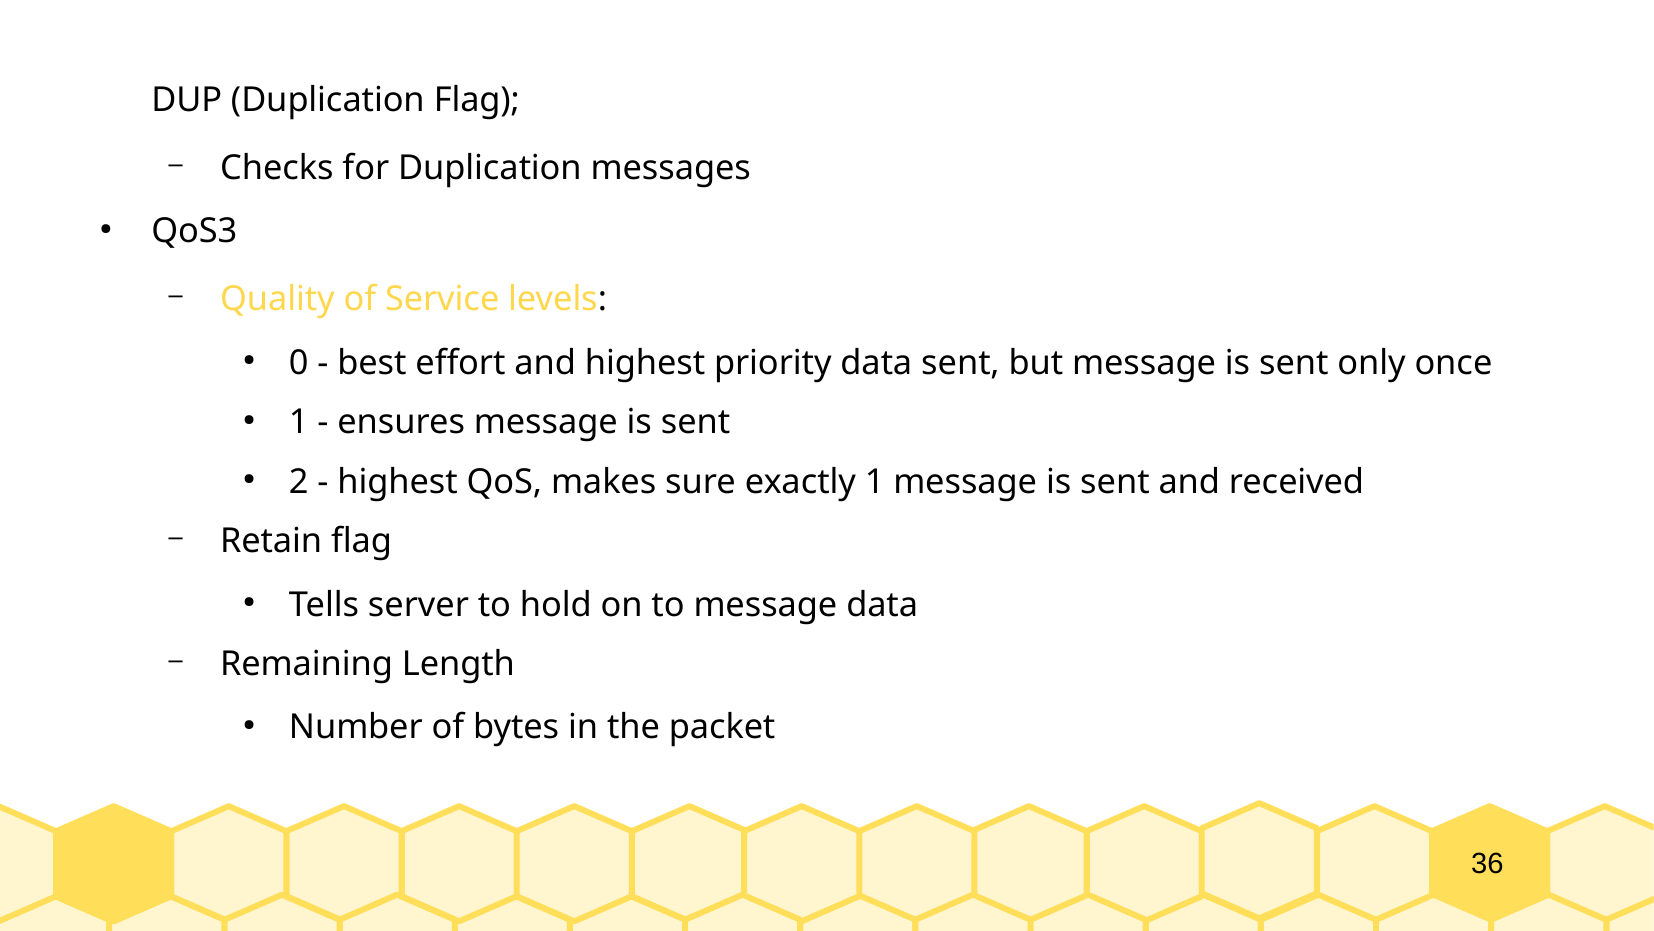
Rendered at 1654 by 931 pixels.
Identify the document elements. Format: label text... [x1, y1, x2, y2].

list DUP (Duplication Flag); Checks for Duplication messages QoS3 Quality of Service levels: 0 - best effort and highest priority data sent, but message is sent only once 1 - ensures message is sent 2 - highest QoS, makes sure exactly 1 message is sent and received Retain flag Tells server to hold on to message data Remaining Length Number of bytes in the packet [82, 75, 1571, 758]
